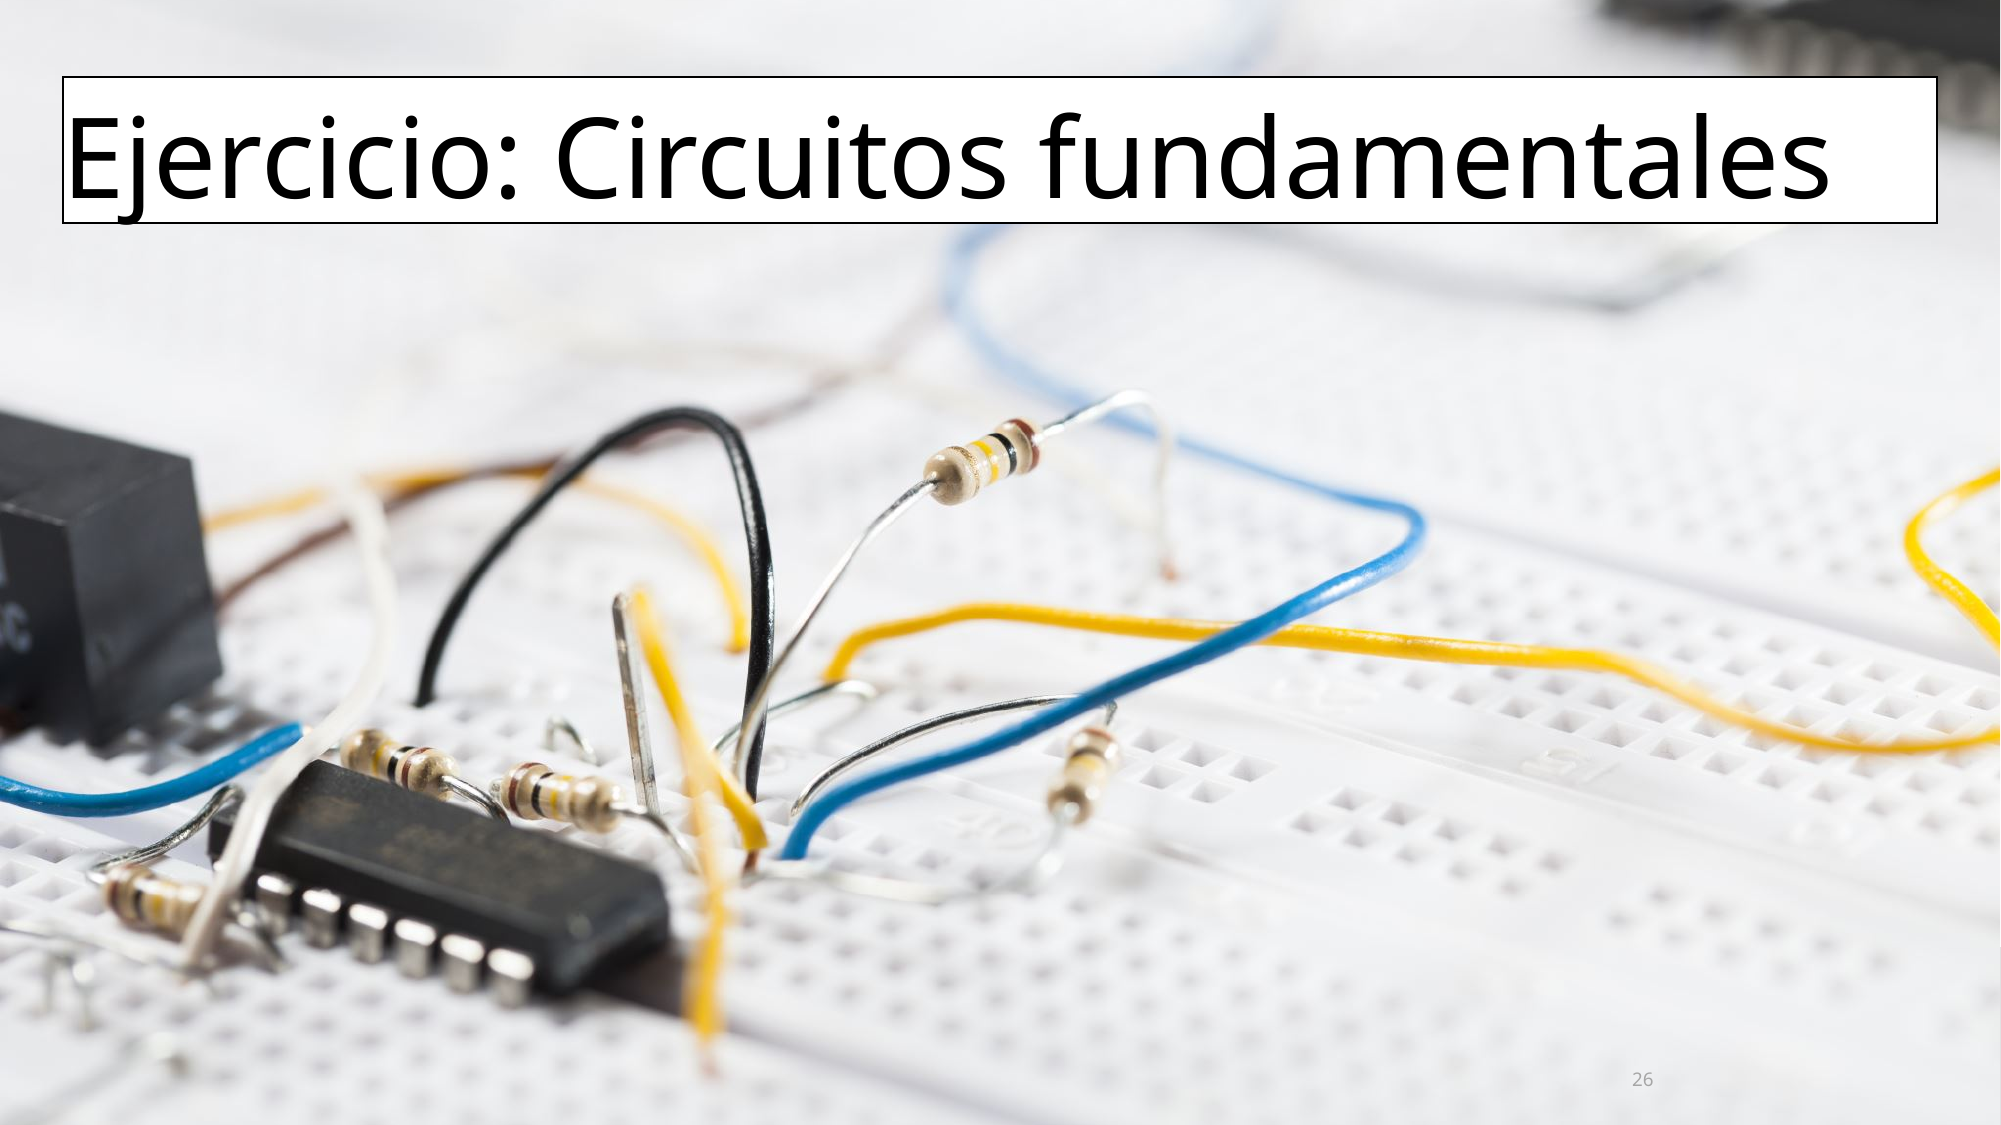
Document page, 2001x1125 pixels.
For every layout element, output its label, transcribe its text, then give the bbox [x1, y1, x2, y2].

title Ejercicio: Circuitos fundamentales [62, 76, 1938, 223]
picture [0, 0, 2000, 1125]
text_box [1632, 1067, 1910, 1093]
